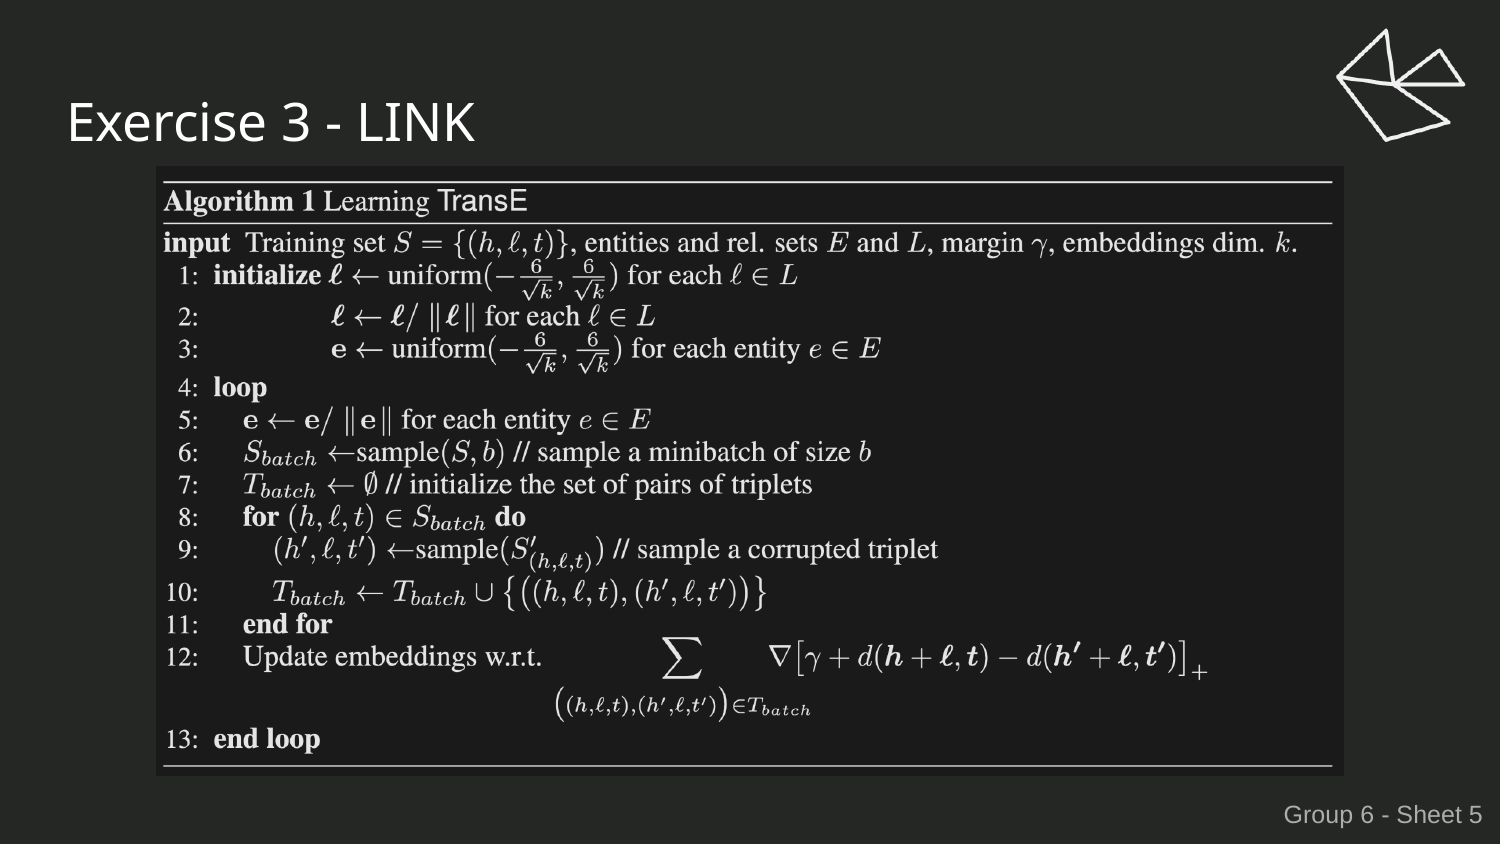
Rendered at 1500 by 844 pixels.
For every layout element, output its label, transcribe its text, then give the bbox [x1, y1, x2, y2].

text_box Group 6 - Sheet 5 [1267, 783, 1500, 844]
picture [0, 0, 1500, 844]
title Exercise 3 - LINK [51, 72, 1449, 167]
